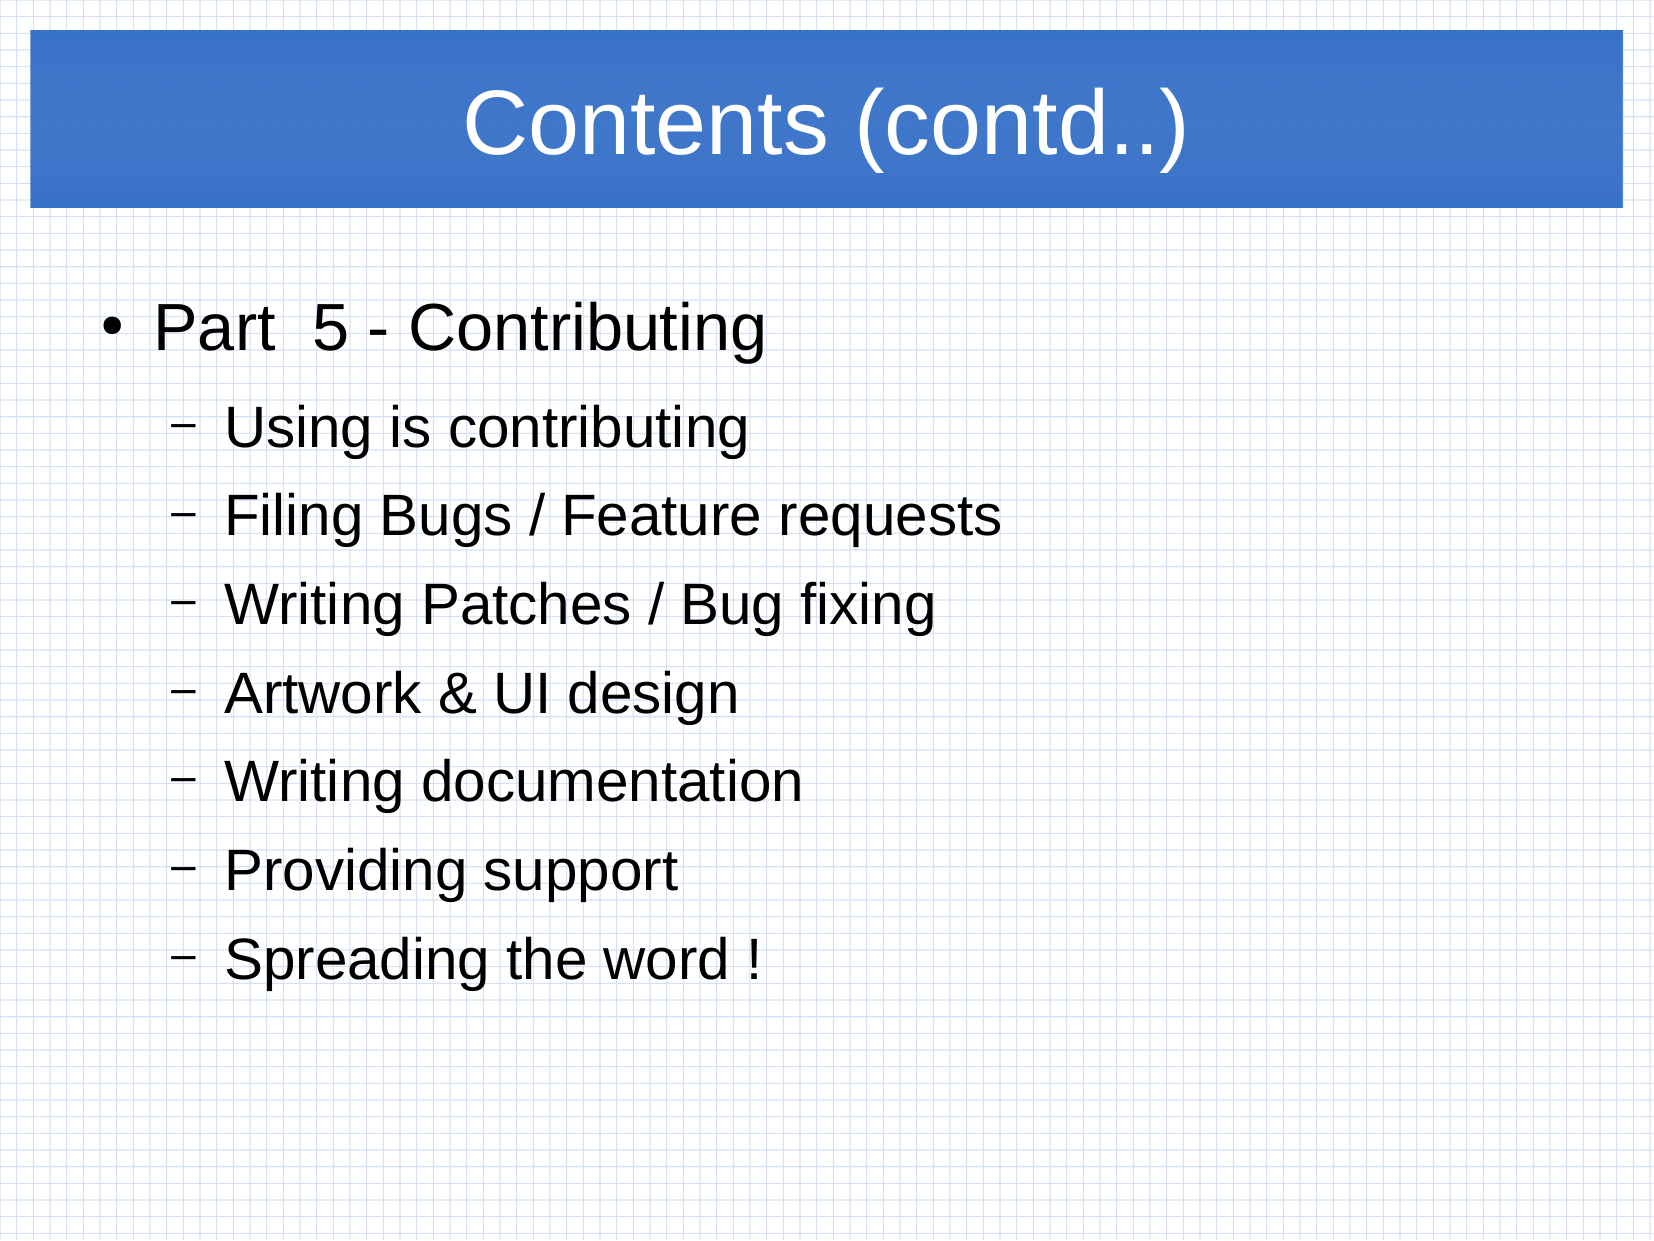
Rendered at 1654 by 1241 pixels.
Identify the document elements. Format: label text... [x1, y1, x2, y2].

list Part 5 - Contributing Using is contributing Filing Bugs / Feature requests Writing Patches / Bug fixing Artwork & UI design Writing documentation Providing support Spreading the word ! [82, 290, 1538, 1010]
title Contents (contd..) [82, 35, 1571, 210]
